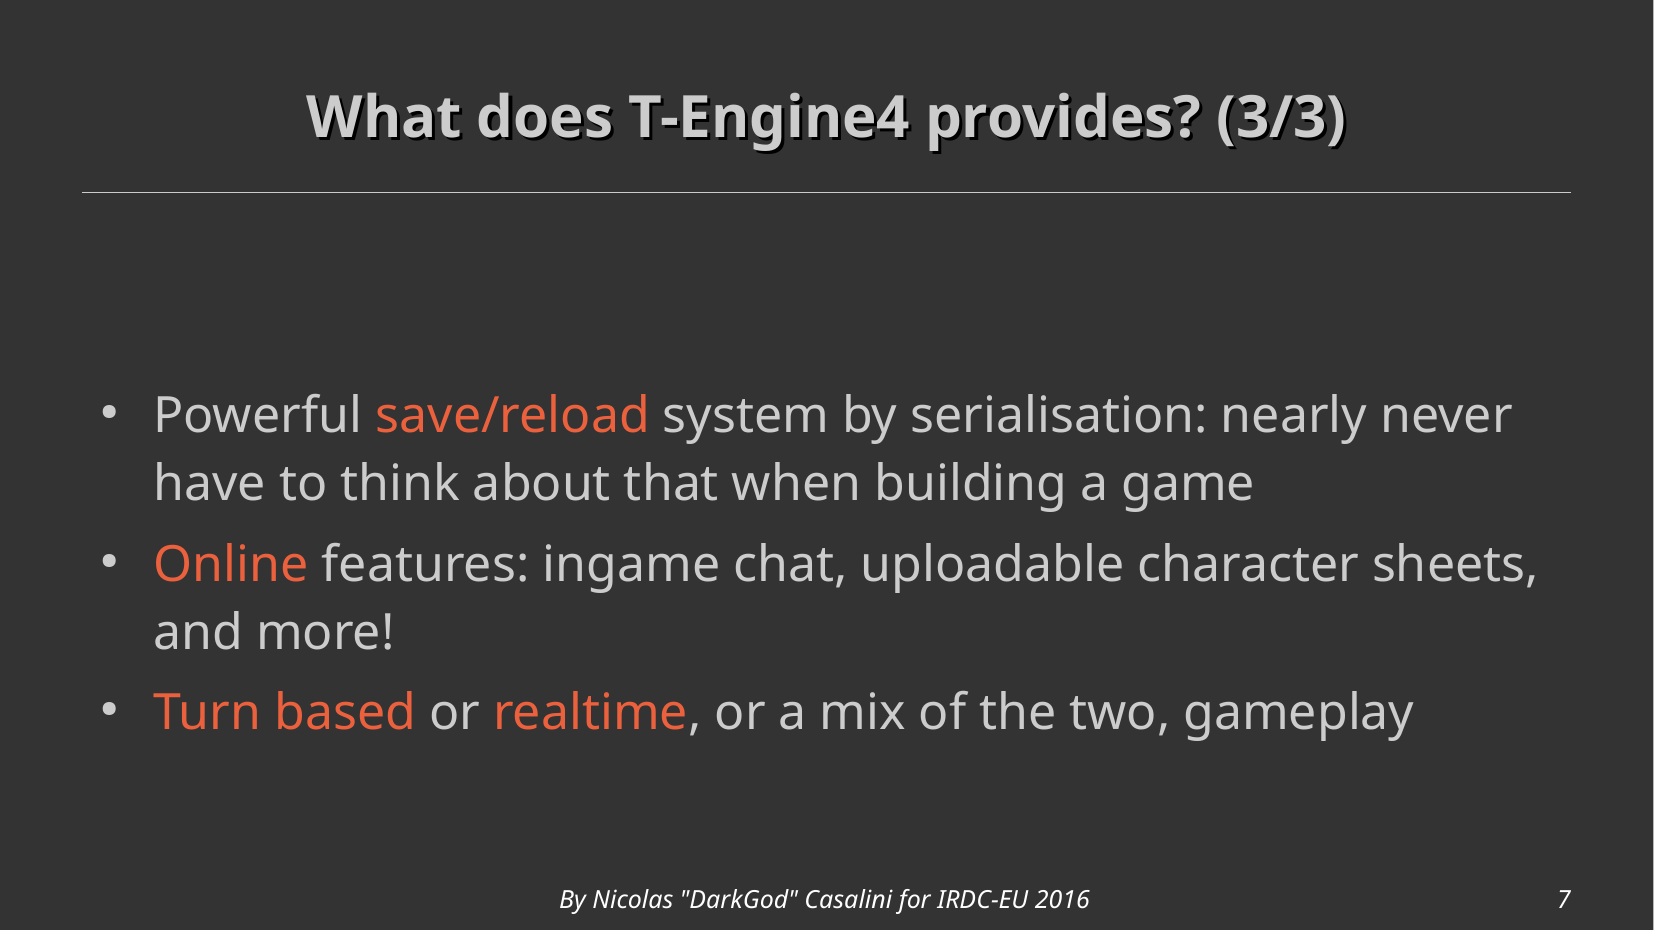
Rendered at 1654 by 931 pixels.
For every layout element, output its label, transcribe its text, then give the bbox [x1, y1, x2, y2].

title What does T-Engine4 provides? (3/3) [82, 37, 1571, 193]
list Powerful save/reload system by serialisation: nearly never have to think about that when building a game Online features: ingame chat, uploadable character sheets, and more! Turn based or realtime, or a mix of the two, gameplay [82, 217, 1571, 757]
